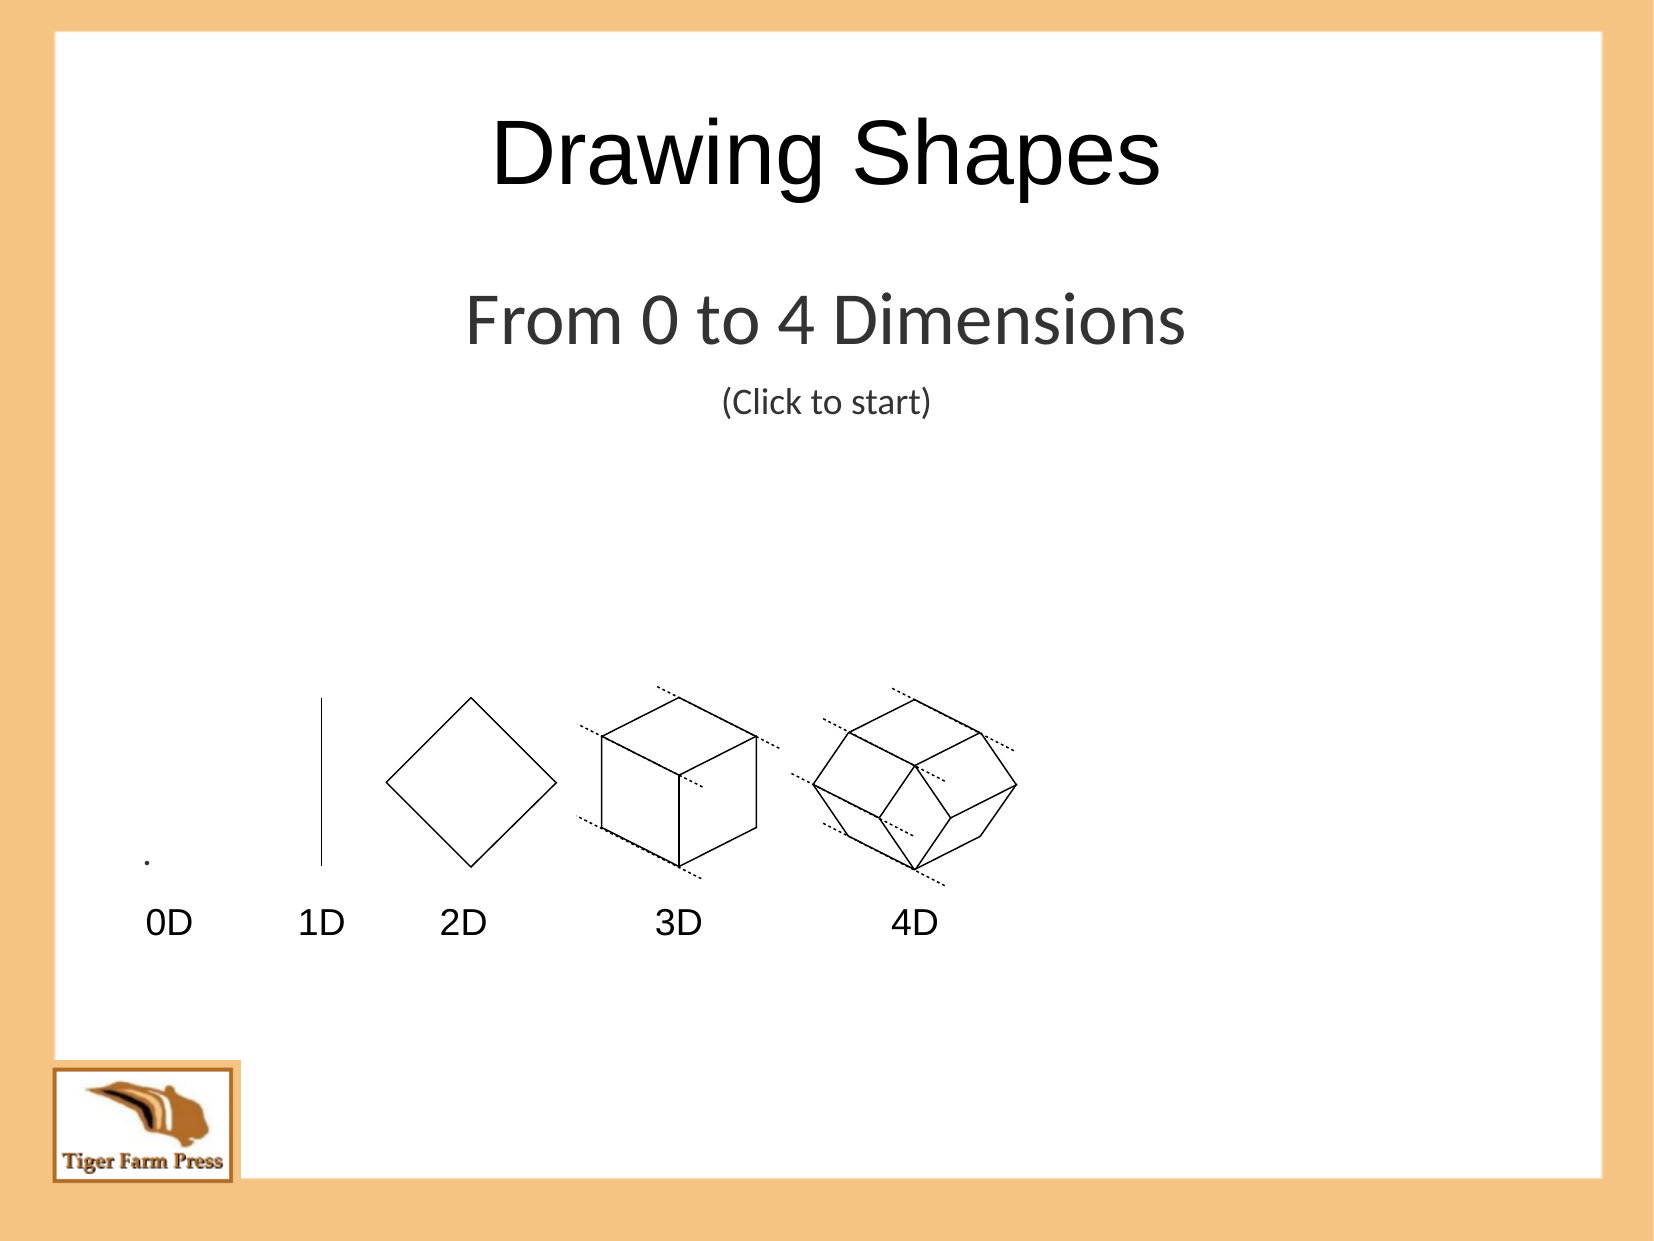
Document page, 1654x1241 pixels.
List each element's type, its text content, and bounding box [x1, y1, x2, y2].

picture [0, 0, 1654, 1241]
title Drawing Shapes [82, 49, 1571, 257]
list From 0 to 4 Dimensions (Click to start) . 0D 1D 2D 3D 4D [82, 290, 1571, 1109]
